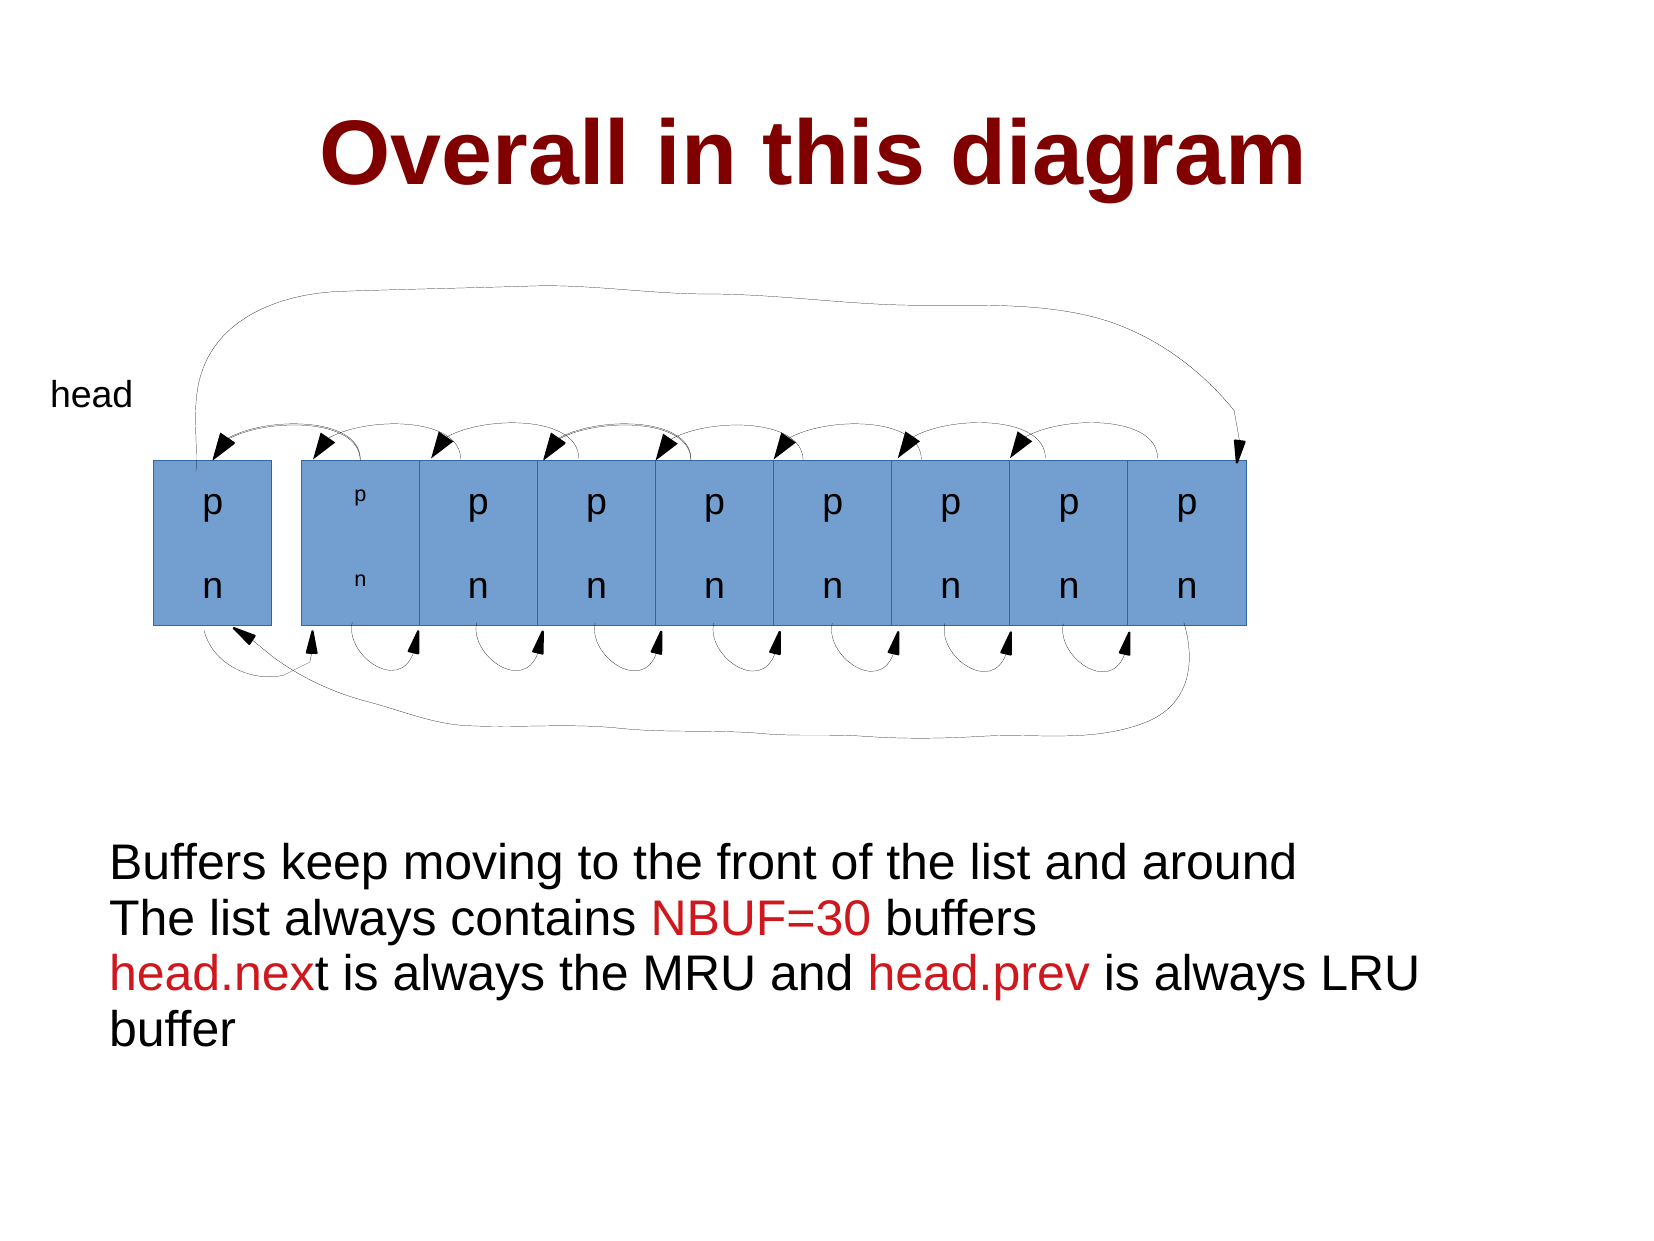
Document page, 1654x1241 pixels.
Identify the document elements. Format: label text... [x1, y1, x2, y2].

text_box p n [301, 460, 419, 626]
title Overall in this diagram [82, 49, 1571, 257]
text_box head [35, 366, 166, 426]
text_box p n [153, 460, 272, 626]
text_box p n [1127, 460, 1247, 626]
text_box p n [1009, 460, 1127, 626]
text_box p n [773, 460, 891, 626]
text_box p n [655, 460, 773, 626]
text_box p n [419, 460, 537, 626]
text_box Buffers keep moving to the front of the list and around The list always contains NBUF=30 buffers head.next is always the MRU and head.prev is always LRU buffer [94, 826, 1524, 1065]
text_box p n [891, 460, 1009, 626]
text_box p n [537, 460, 655, 626]
